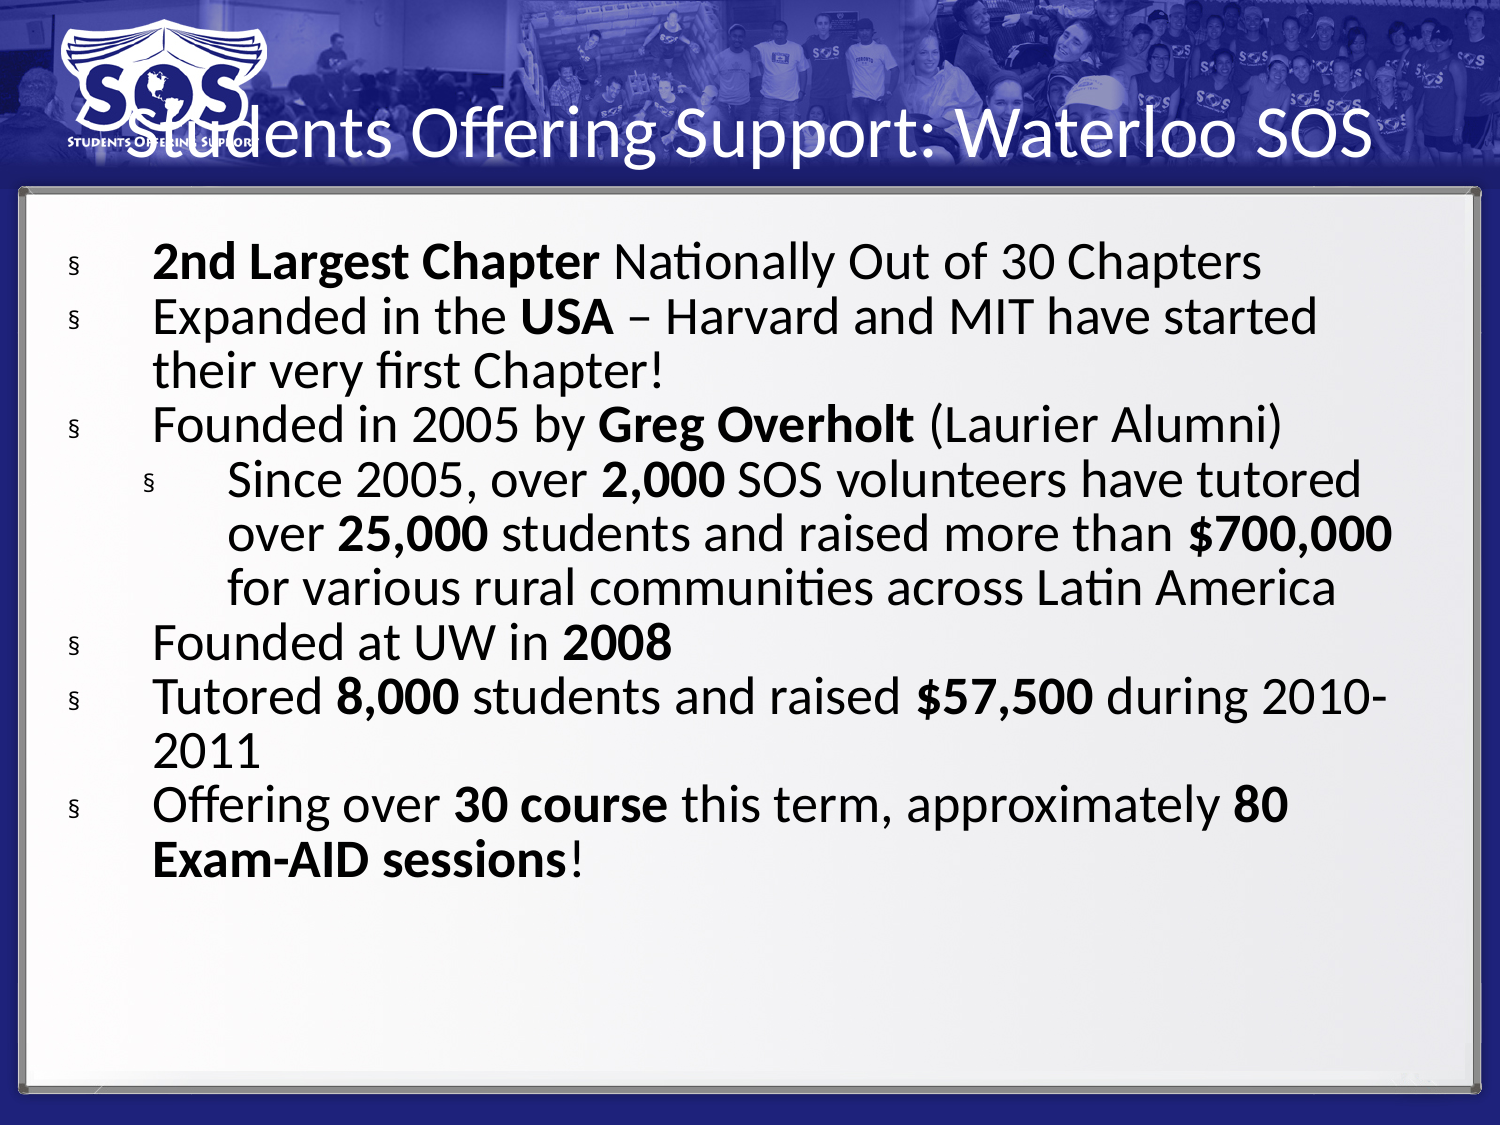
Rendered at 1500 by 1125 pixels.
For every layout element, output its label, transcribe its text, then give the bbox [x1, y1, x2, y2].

text_box 2nd Largest Chapter Nationally Out of 30 Chapters Expanded in the USA – Harvard and MIT have started their very first Chapter! Founded in 2005 by Greg Overholt (Laurier Alumni) Since 2005, over 2,000 SOS volunteers have tutored over 25,000 students and raised more than $700,000 for various rural communities across Latin America Founded at UW in 2008 Tutored 8,000 students and raised $57,500 during 2010-2011 Offering over 30 course this term, approximately 80 Exam-AID sessions! [53, 231, 1447, 1035]
title Students Offering Support: Waterloo SOS [75, 45, 1425, 231]
picture [0, 0, 1500, 1125]
